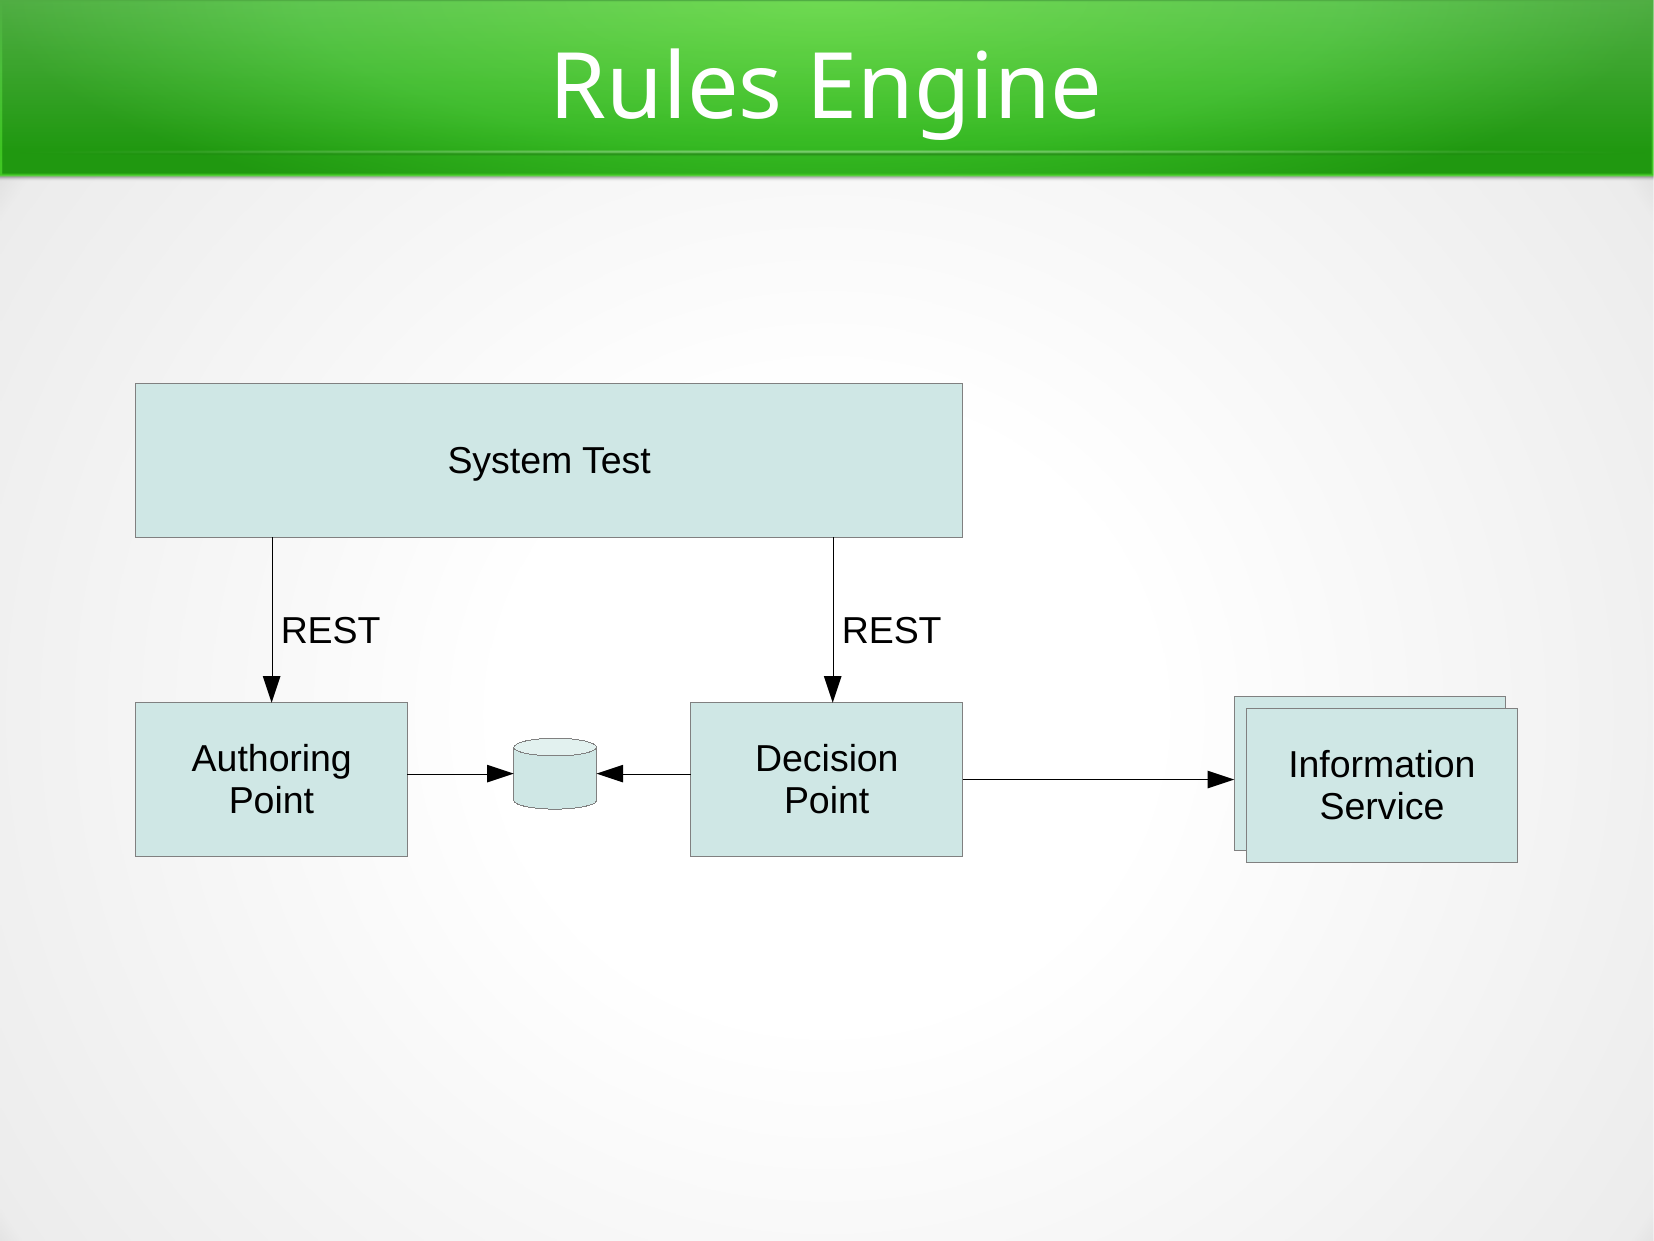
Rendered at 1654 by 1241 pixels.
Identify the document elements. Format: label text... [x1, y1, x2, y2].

text_box REST [266, 602, 396, 653]
text_box System Test [135, 383, 963, 538]
text_box REST [827, 602, 957, 653]
text_box Information Service [1246, 708, 1518, 863]
text_box External Service [1234, 696, 1506, 851]
text_box [513, 748, 597, 810]
text_box Authoring Point [135, 702, 408, 857]
picture [0, 0, 1654, 1241]
text_box Decision Point [690, 702, 963, 857]
title Rules Engine [82, 11, 1571, 154]
